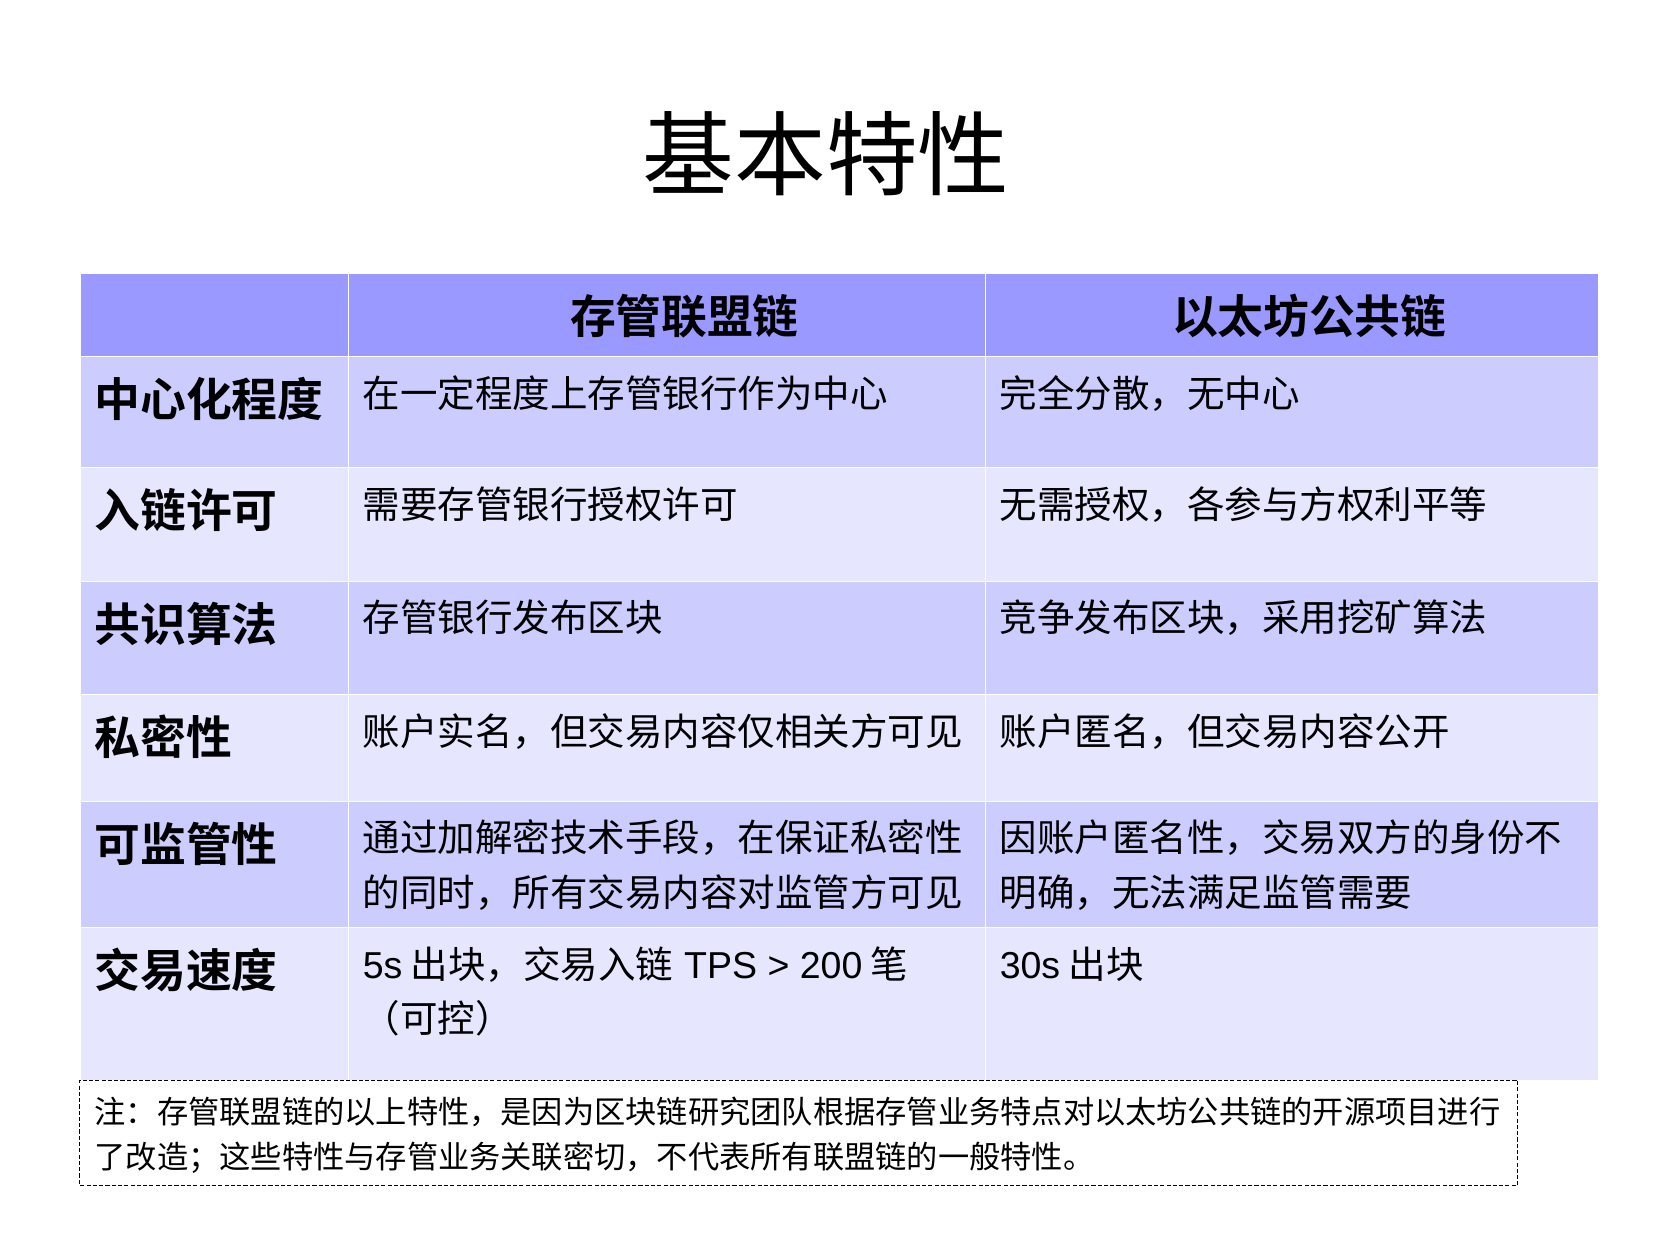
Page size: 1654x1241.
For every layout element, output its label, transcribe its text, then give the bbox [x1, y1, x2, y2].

table_cell 5s出块，交易入链TPS > 200笔（可控） [349, 928, 985, 1080]
table_cell 无需授权，各参与方权利平等 [986, 468, 1598, 581]
table_cell 竞争发布区块，采用挖矿算法 [986, 582, 1598, 694]
table_cell 私密性 [81, 695, 348, 801]
table_cell 账户匿名，但交易内容公开 [986, 695, 1598, 801]
table_cell 入链许可 [81, 468, 348, 581]
table_cell 通过加解密技术手段，在保证私密性的同时，所有交易内容对监管方可见 [349, 802, 985, 927]
table_header [81, 274, 348, 356]
table_cell 交易速度 [81, 928, 348, 1080]
text_box 基本特性 [82, 49, 1570, 256]
table_cell 在一定程度上存管银行作为中心 [349, 357, 985, 467]
table_header 以太坊公共链 [986, 274, 1598, 356]
table_cell 账户实名，但交易内容仅相关方可见 [349, 695, 985, 801]
table_cell 完全分散，无中心 [986, 357, 1598, 467]
table_cell 因账户匿名性，交易双方的身份不明确，无法满足监管需要 [986, 802, 1598, 927]
table_cell 可监管性 [81, 802, 348, 927]
table_cell 存管银行发布区块 [349, 582, 985, 694]
table_cell 共识算法 [81, 582, 348, 694]
table_cell 30s出块 [986, 928, 1598, 1080]
table_cell 需要存管银行授权许可 [349, 468, 985, 581]
table_header 存管联盟链 [349, 274, 985, 356]
table_cell 中心化程度 [81, 357, 348, 467]
text_box 注：存管联盟链的以上特性，是因为区块链研究团队根据存管业务特点对以太坊公共链的开源项目进行了改造；这些特性与存管业务关联密切，不代表所有联盟链的一般特性。 [79, 1080, 1518, 1164]
